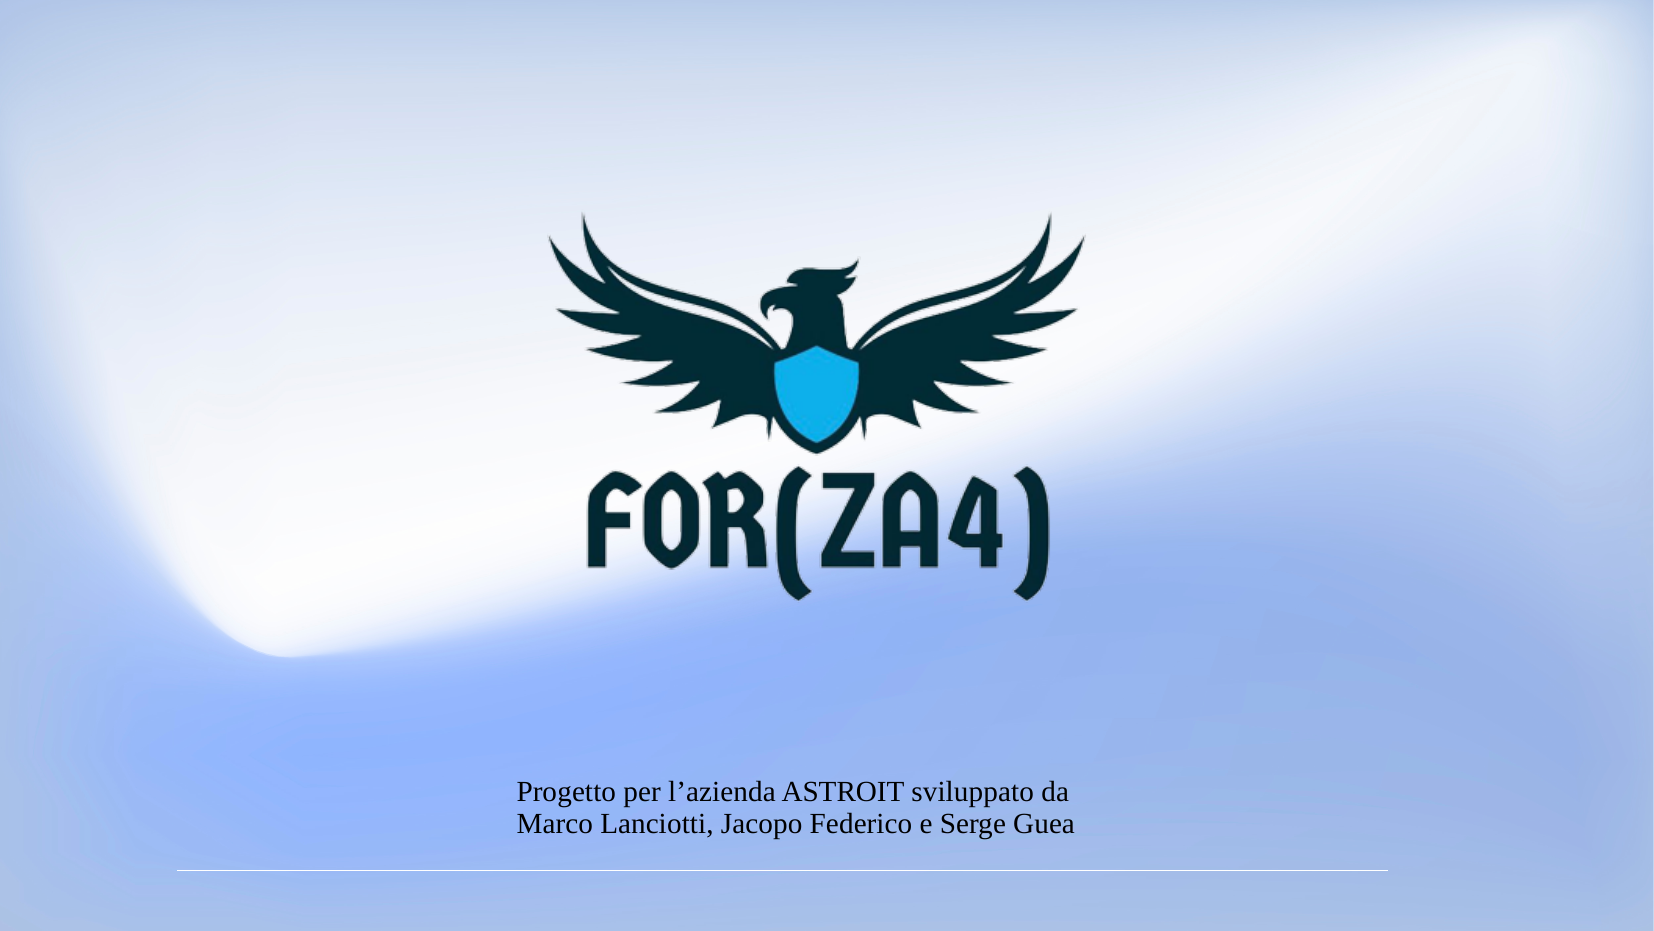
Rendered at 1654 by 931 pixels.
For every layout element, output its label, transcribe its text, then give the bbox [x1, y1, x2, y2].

text_box Progetto per l’azienda ASTROIT sviluppato da Marco Lanciotti, Jacopo Federico e Serge Guea [501, 871, 1152, 879]
text_box Progetto per l’azienda ASTROIT sviluppato da Marco Lanciotti, Jacopo Federico e Serge Guea [501, 767, 1152, 870]
picture [0, 0, 1654, 931]
